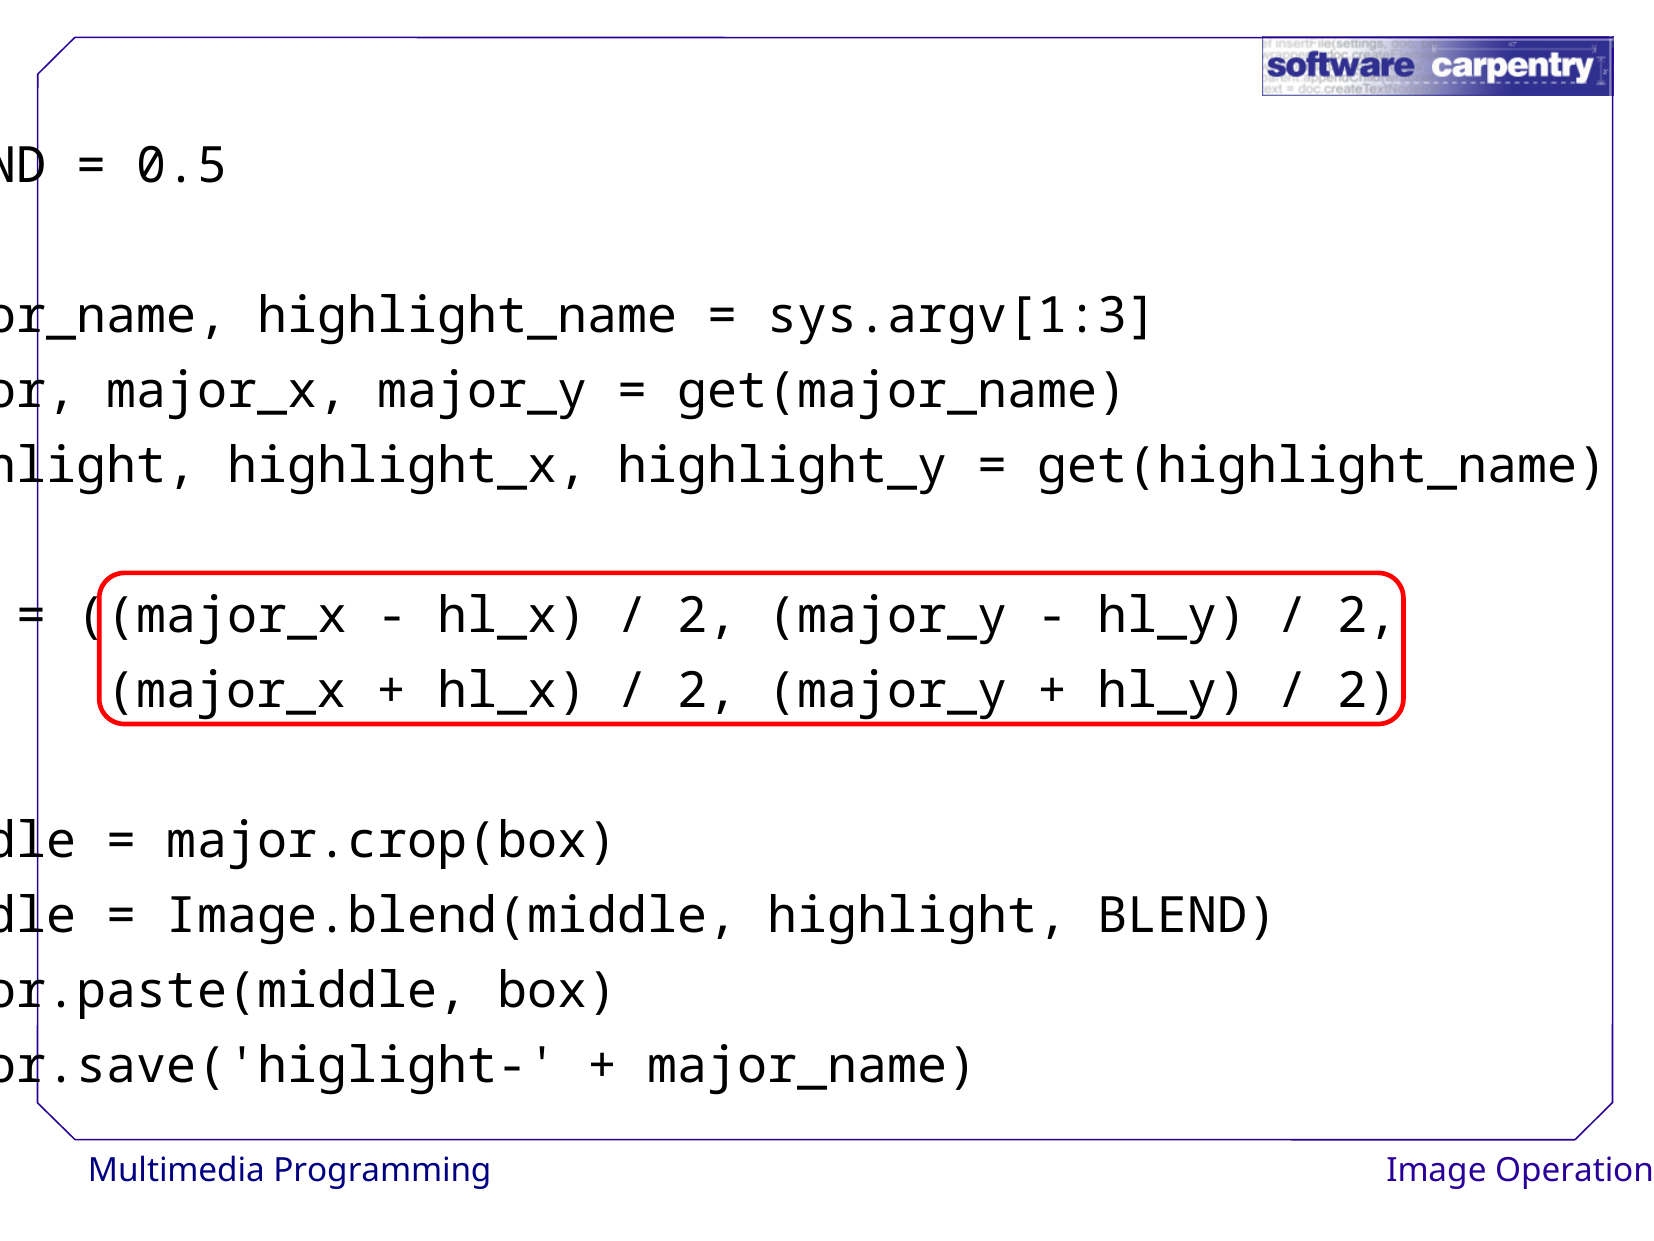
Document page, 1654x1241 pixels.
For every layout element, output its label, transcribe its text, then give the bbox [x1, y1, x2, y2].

picture [1262, 36, 1614, 96]
text_box BLEND = 0.5 major_name, highlight_name = sys.argv[1:3] major, major_x, major_y = get(major_name) highlight, highlight_x, highlight_y = get(highlight_name) box = ((major_x - hl_x) / 2, (major_y - hl_y) / 2, (major_x + hl_x) / 2, (major_y + hl_y) / 2) middle = major.crop(box) middle = Image.blend(middle, highlight, BLEND) major.paste(middle, box) major.save('higlight-' + major_name) [0, 109, 1654, 1101]
